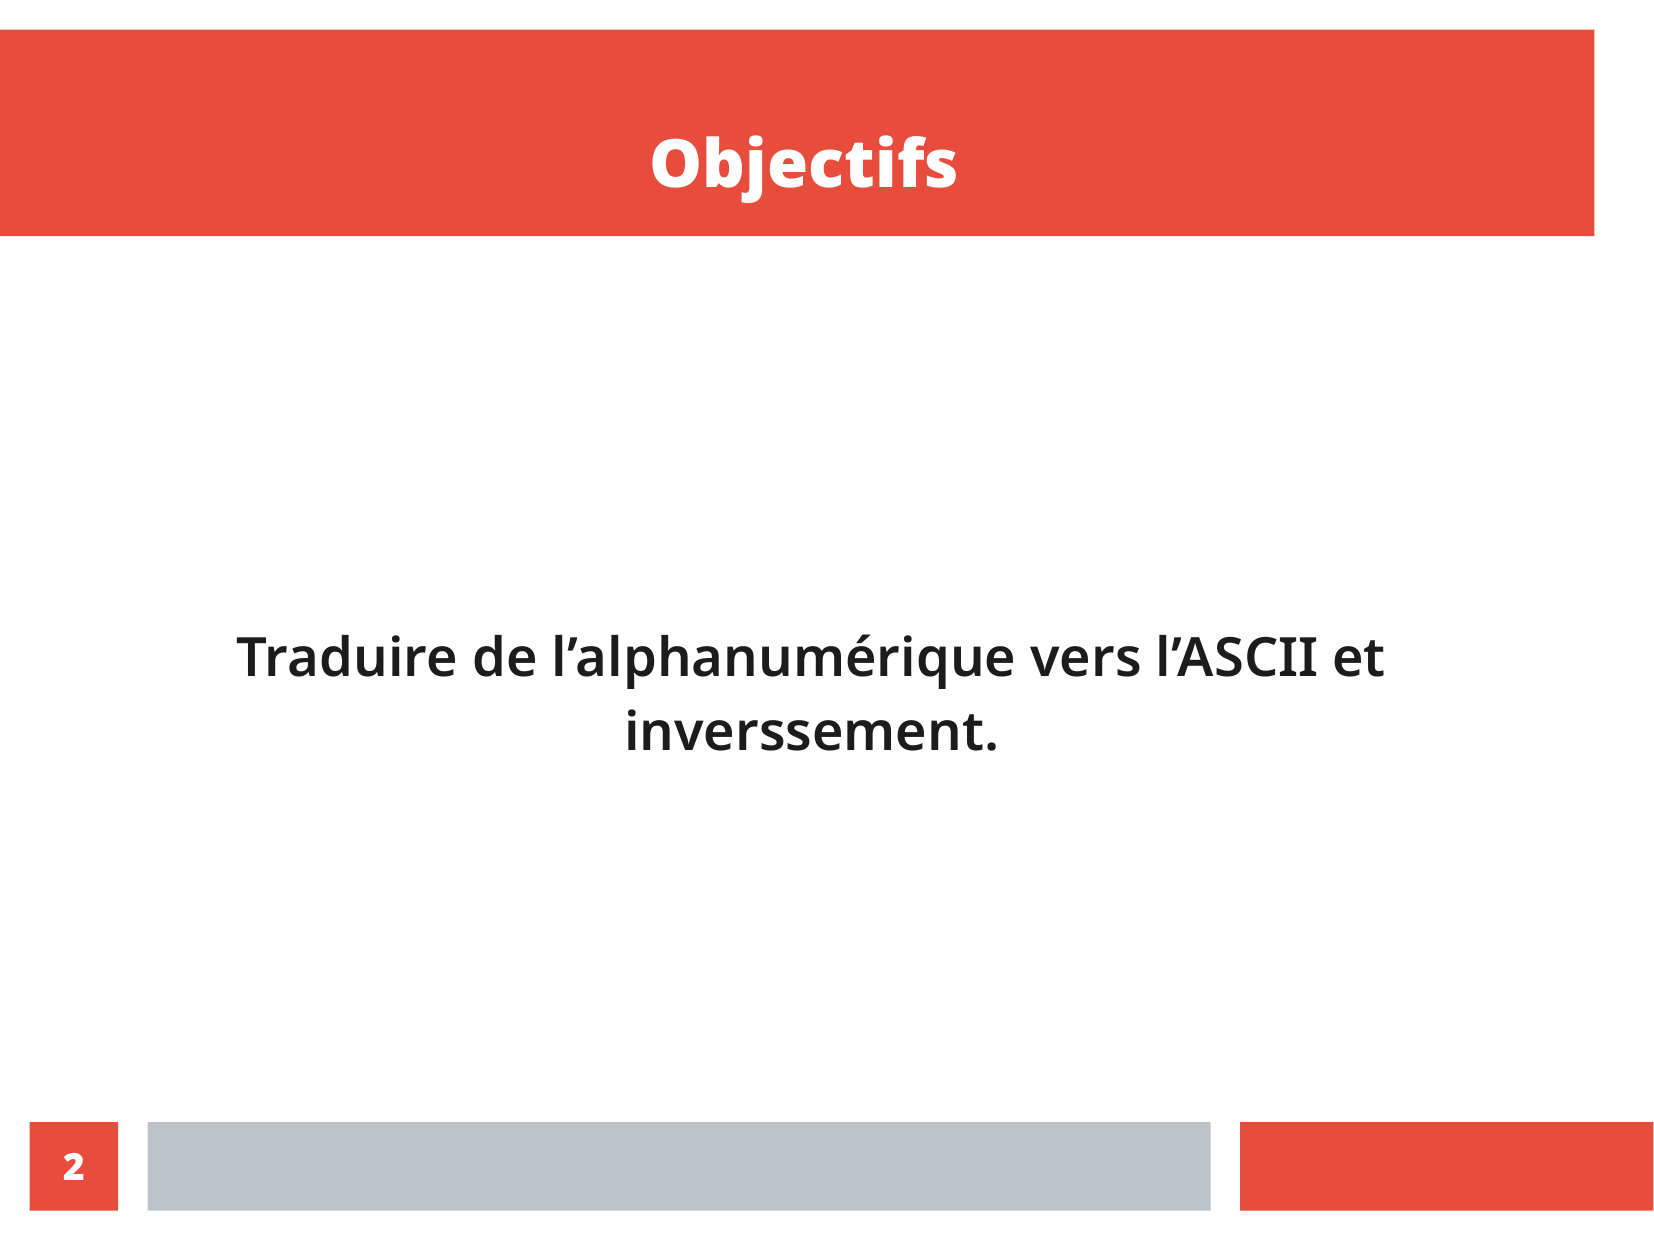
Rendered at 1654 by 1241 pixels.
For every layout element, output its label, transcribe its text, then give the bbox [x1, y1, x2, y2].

title Objectifs [59, 59, 1595, 207]
list Traduire de l’alphanumérique vers l’ASCII et inverssement. [59, 324, 1565, 1093]
